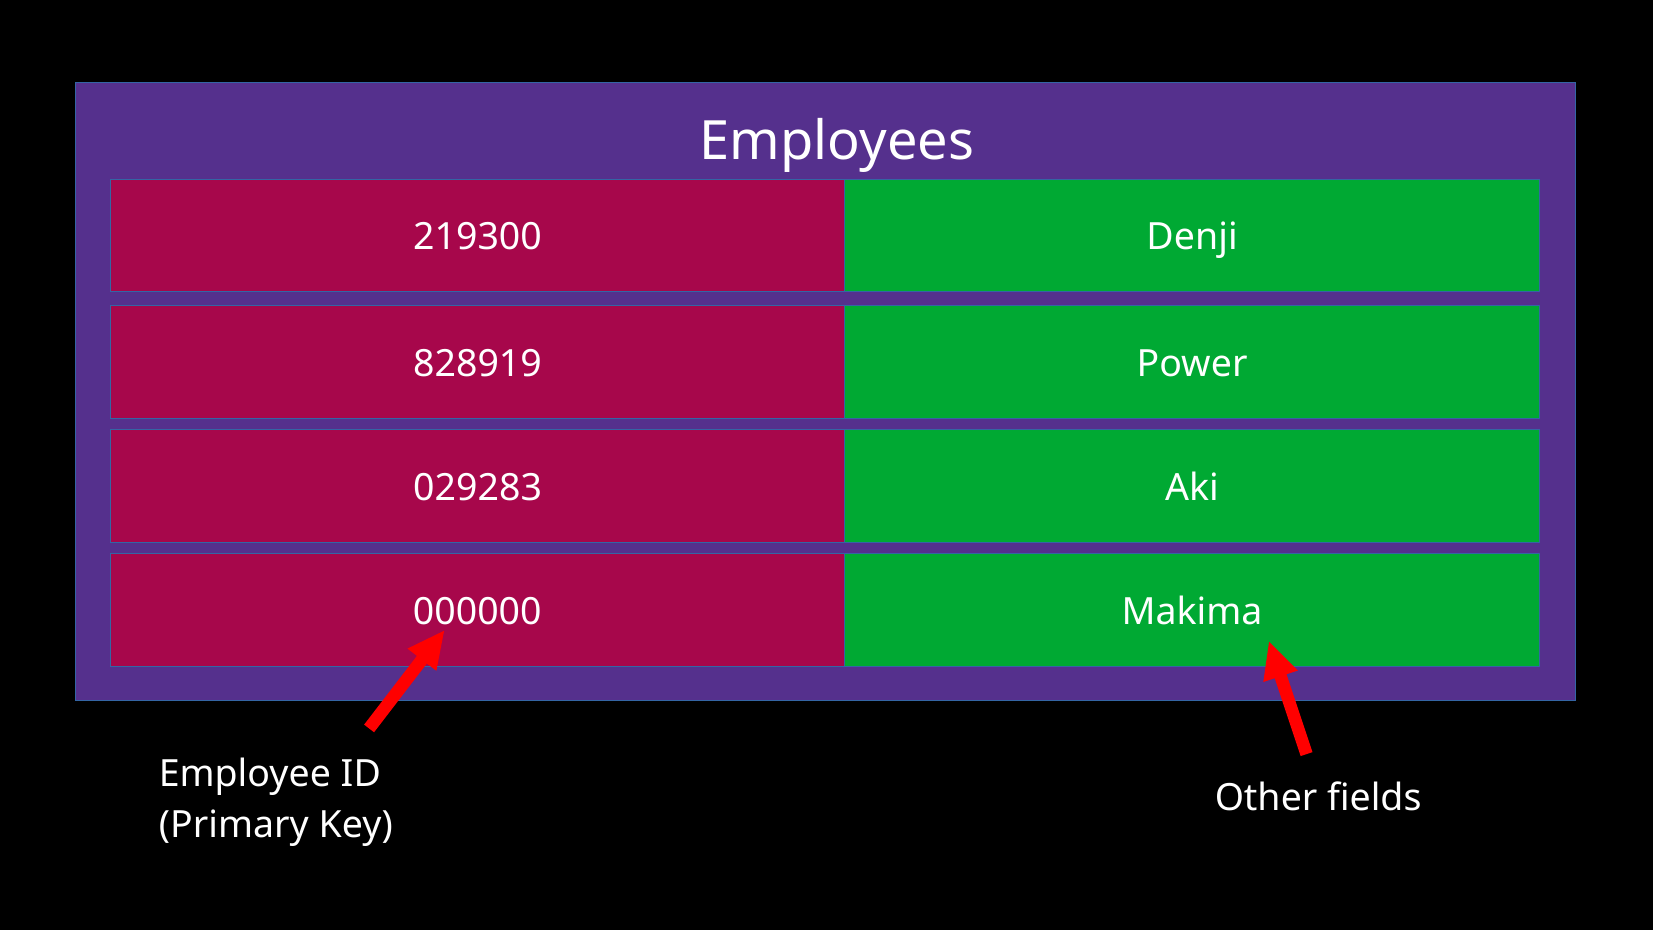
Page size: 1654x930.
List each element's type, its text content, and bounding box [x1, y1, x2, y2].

text_box Employee ID (Primary Key) [144, 739, 482, 830]
text_box Other fields [1200, 762, 1501, 853]
text_box Employees [685, 93, 1023, 170]
text_box Makima [844, 553, 1540, 667]
text_box 219300 [110, 179, 844, 292]
text_box [399, 667, 1281, 701]
text_box Aki [844, 429, 1540, 543]
text_box 828919 [110, 305, 844, 419]
text_box Denji [844, 179, 1540, 292]
text_box Power [844, 305, 1540, 419]
text_box 029283 [110, 429, 844, 543]
text_box 000000 [110, 553, 844, 667]
text_box [75, 82, 1576, 701]
